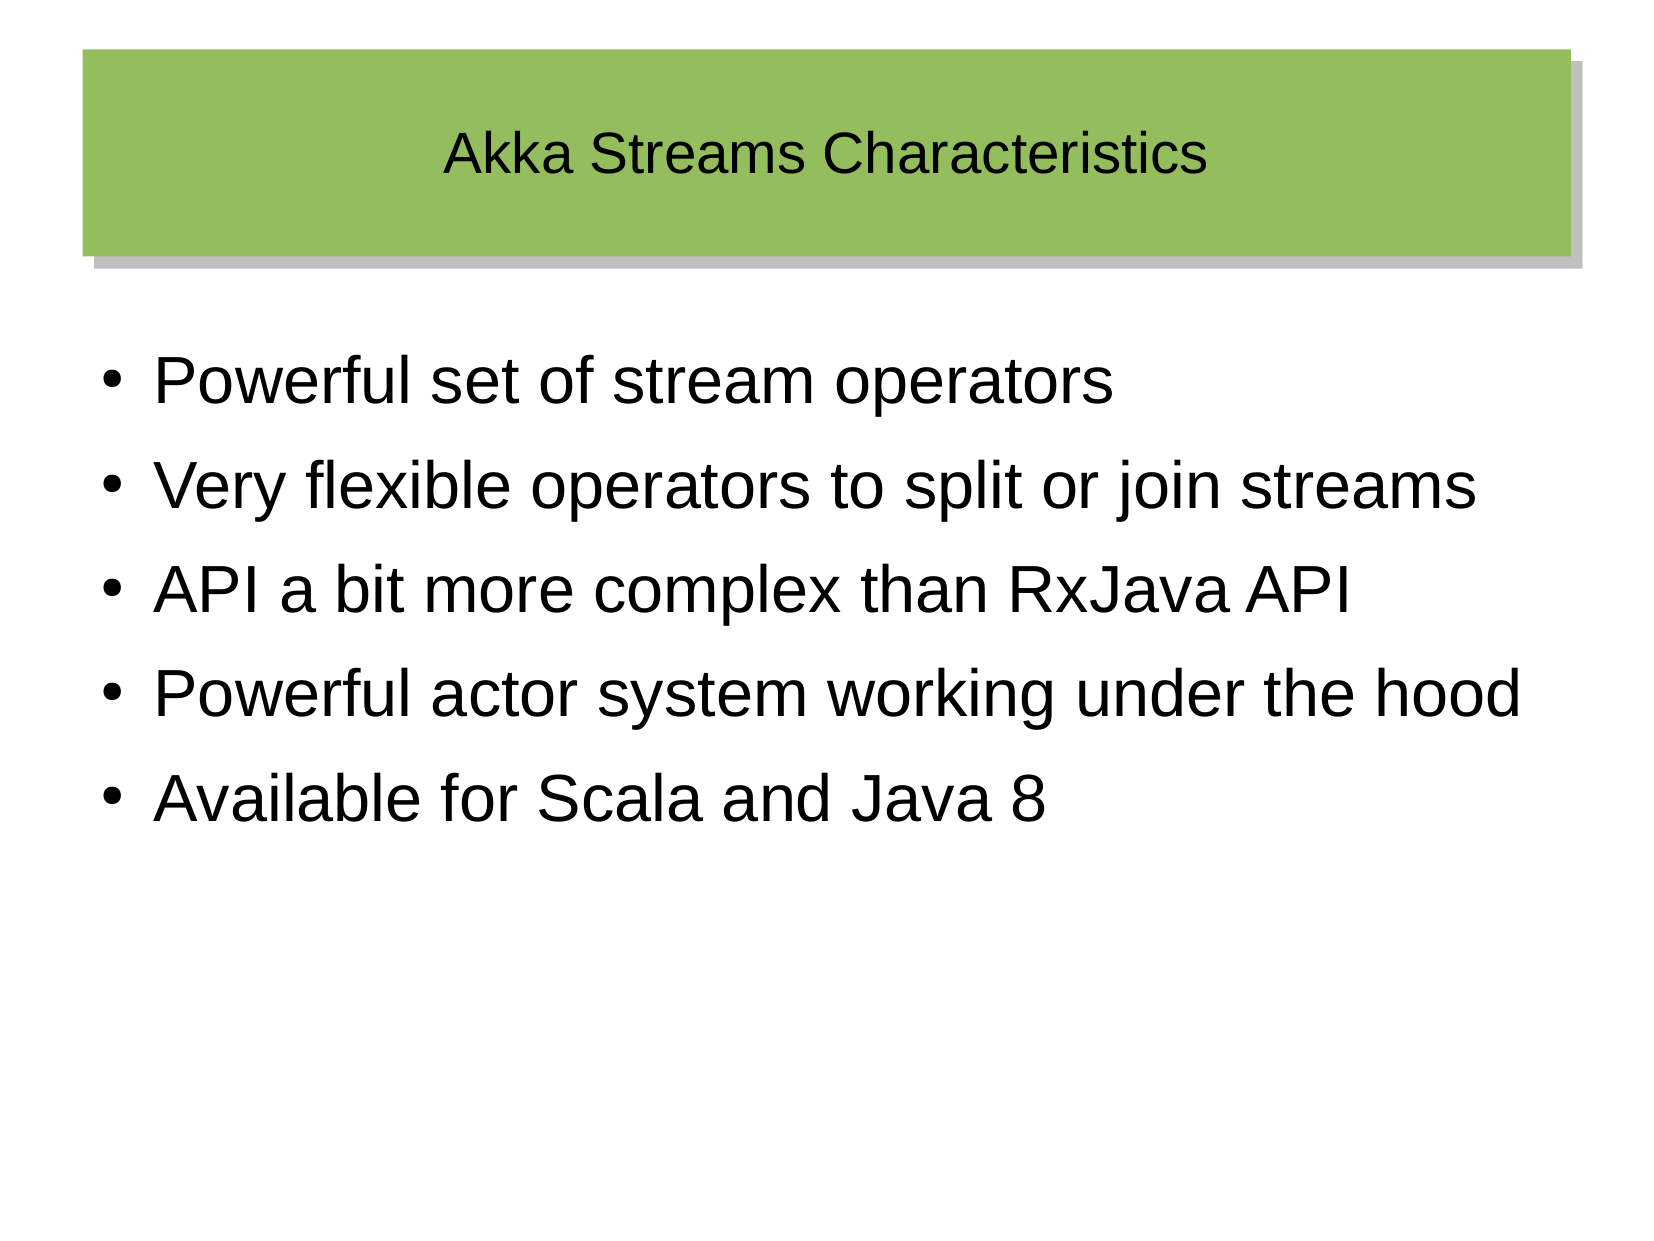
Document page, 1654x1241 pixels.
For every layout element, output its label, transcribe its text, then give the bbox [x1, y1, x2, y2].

list Powerful set of stream operators Very flexible operators to split or join streams API a bit more complex than RxJava API Powerful actor system working under the hood Available for Scala and Java 8 [82, 343, 1571, 1081]
title Akka Streams Characteristics [82, 49, 1571, 257]
